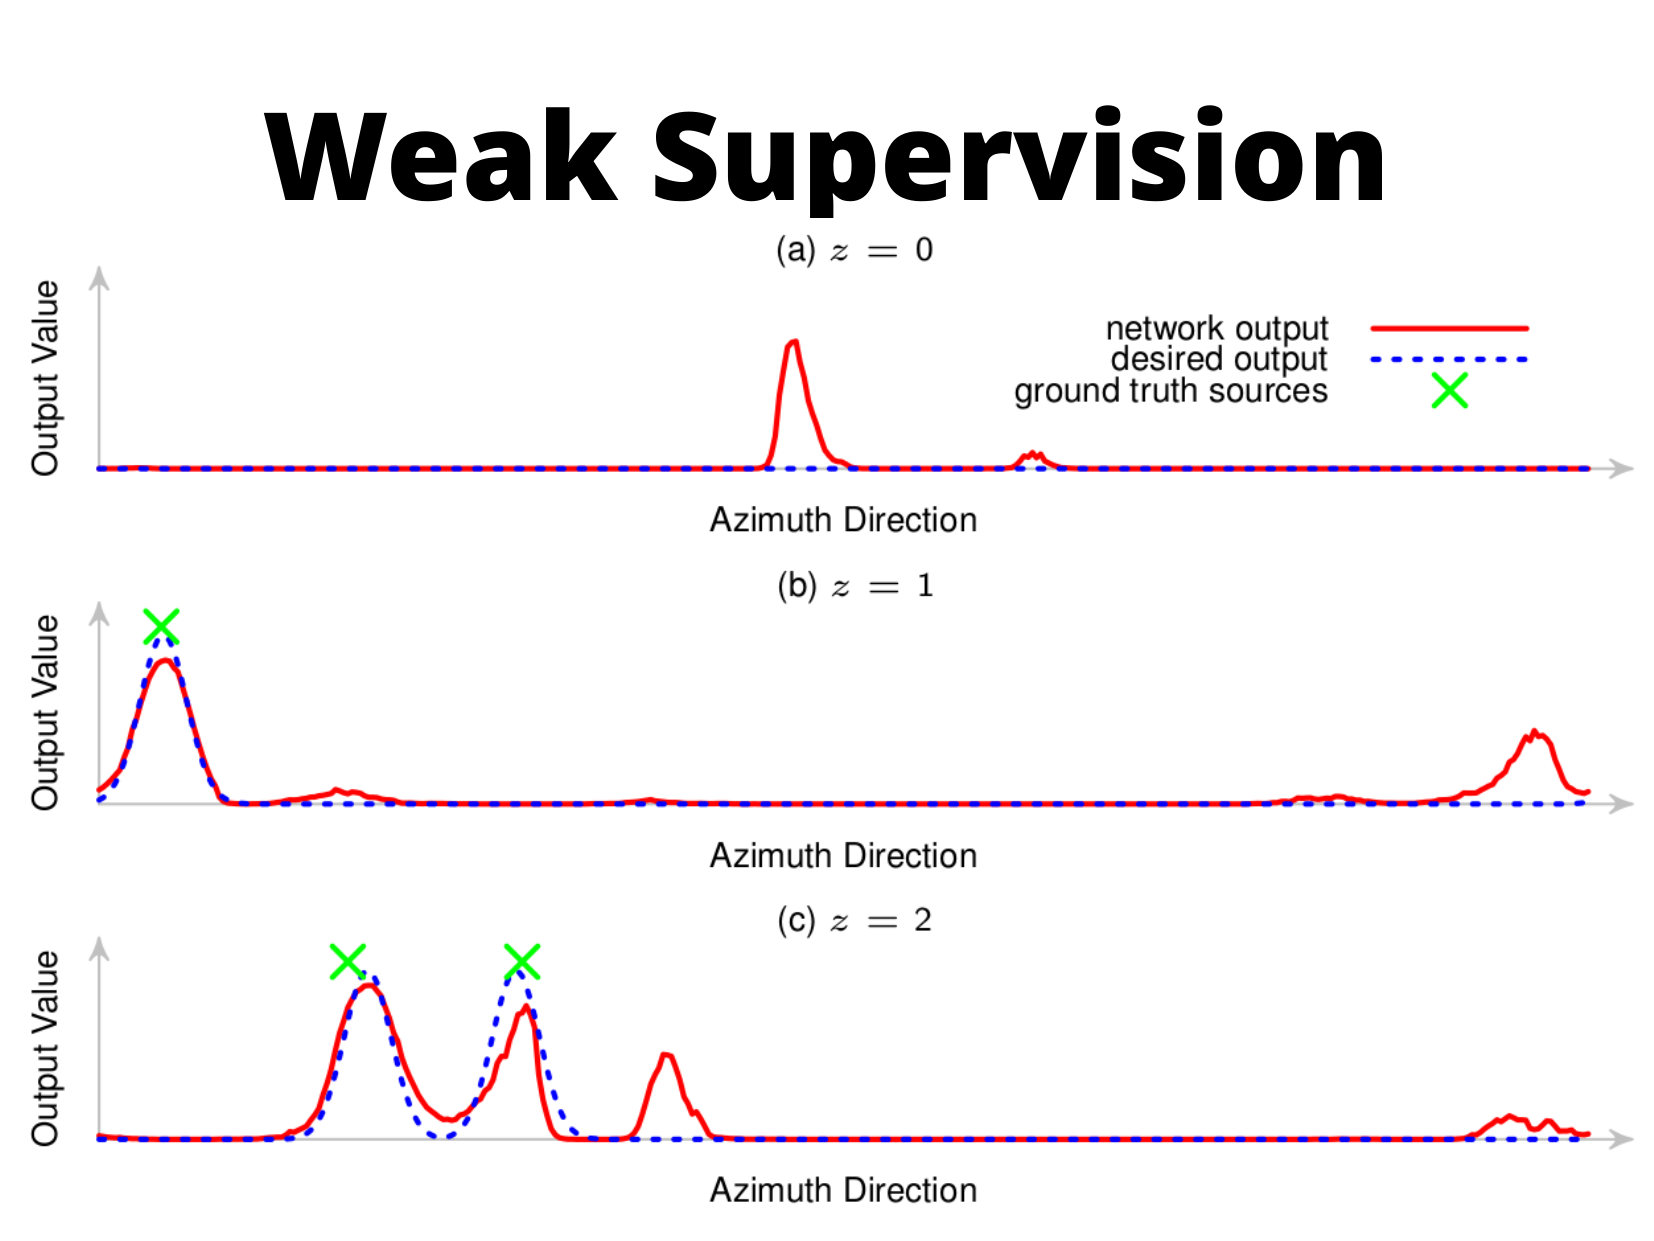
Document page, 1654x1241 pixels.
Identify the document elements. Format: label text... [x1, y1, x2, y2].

title Weak Supervision [82, 49, 1571, 218]
picture [0, 218, 1654, 1223]
